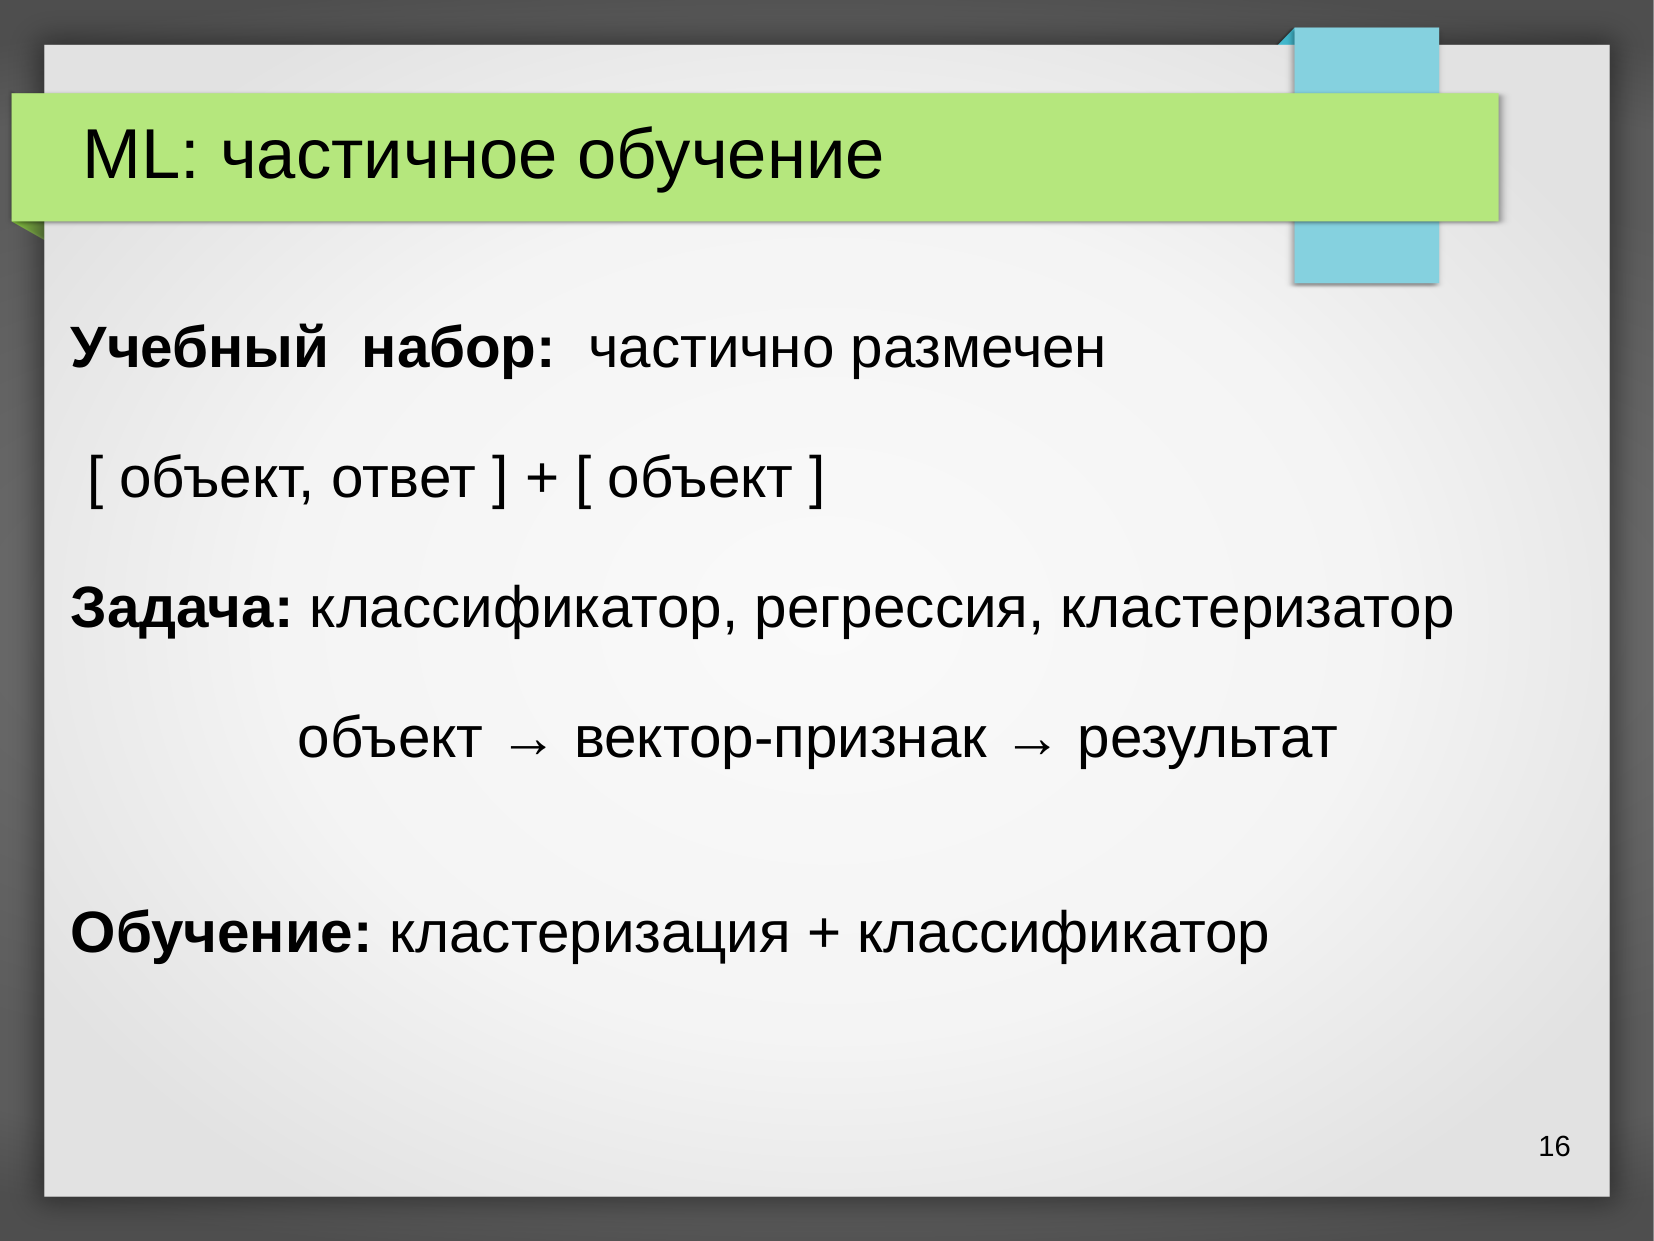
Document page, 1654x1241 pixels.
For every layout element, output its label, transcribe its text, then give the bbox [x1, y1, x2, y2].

title Учебный набор: частично размечен [ объект, ответ ] + [ объект ] Задача: классификатор, регрессия, кластеризатор объект → вектор-признак → результат Обучение: кластеризация + классификатор [70, 244, 1583, 1166]
title ML: частичное обучение [82, 94, 1287, 213]
picture [0, 0, 1654, 1241]
